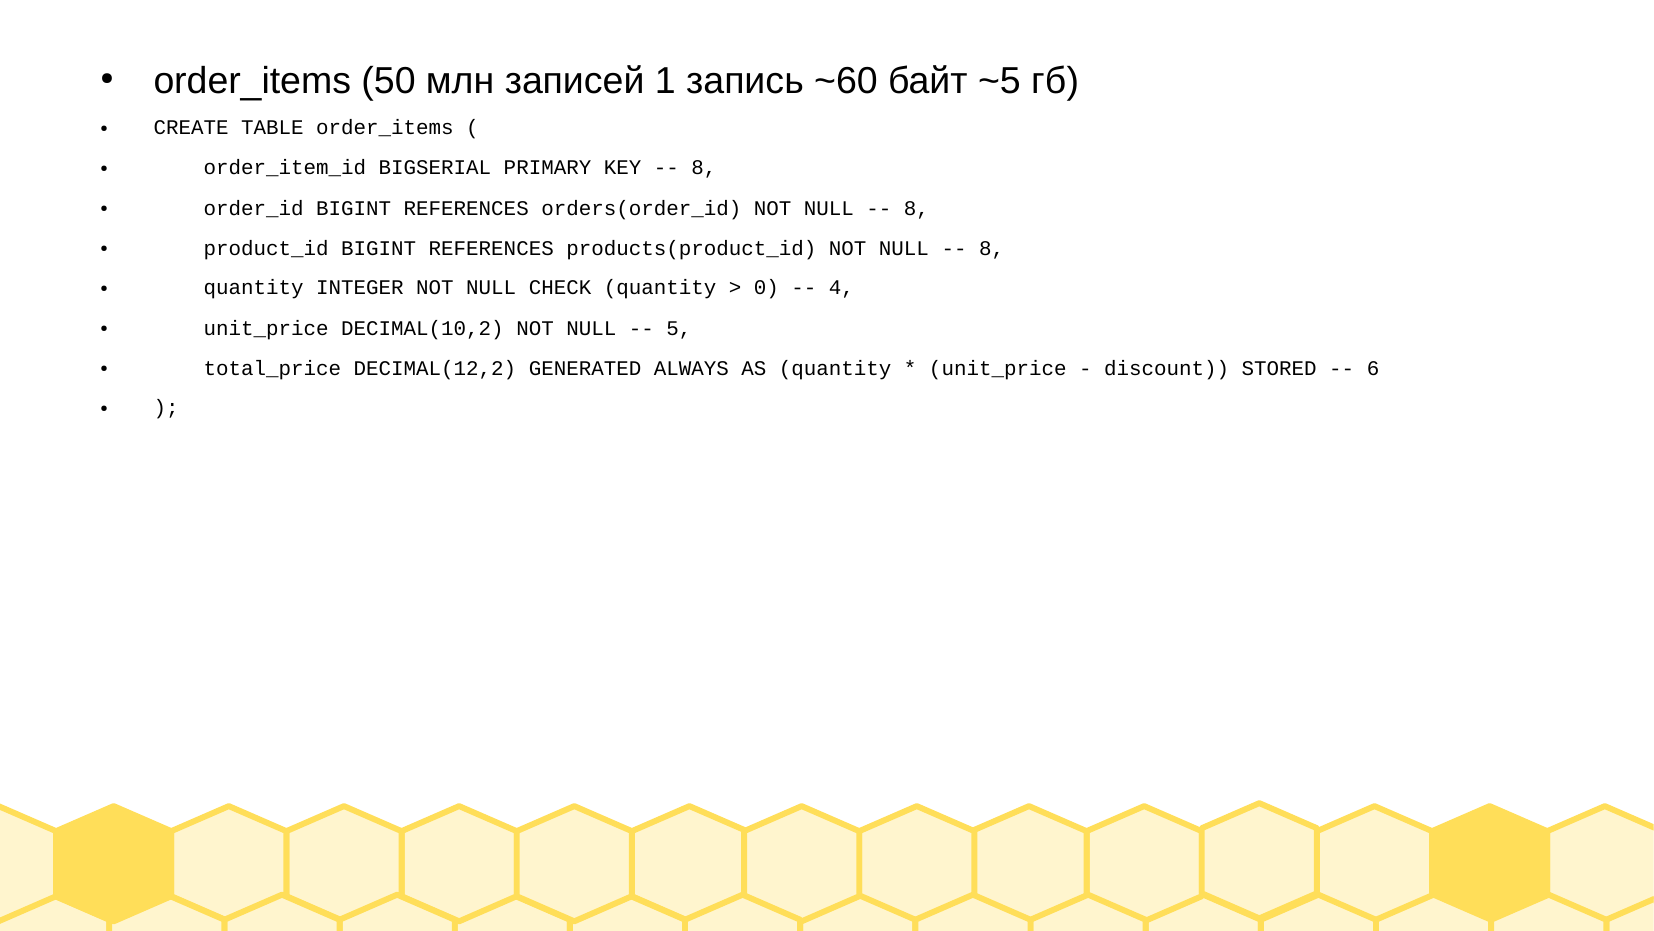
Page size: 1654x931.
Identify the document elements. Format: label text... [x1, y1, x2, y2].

list order_items (50 млн записей 1 запись ~60 байт ~5 гб) CREATE TABLE order_items ( order_item_id BIGSERIAL PRIMARY KEY -- 8, order_id BIGINT REFERENCES orders(order_id) NOT NULL -- 8, product_id BIGINT REFERENCES products(product_id) NOT NULL -- 8, quantity INTEGER NOT NULL CHECK (quantity > 0) -- 4, unit_price DECIMAL(10,2) NOT NULL -- 5, total_price DECIMAL(12,2) GENERATED ALWAYS AS (quantity * (unit_price - discount)) STORED -- 6 ); [82, 59, 1571, 758]
